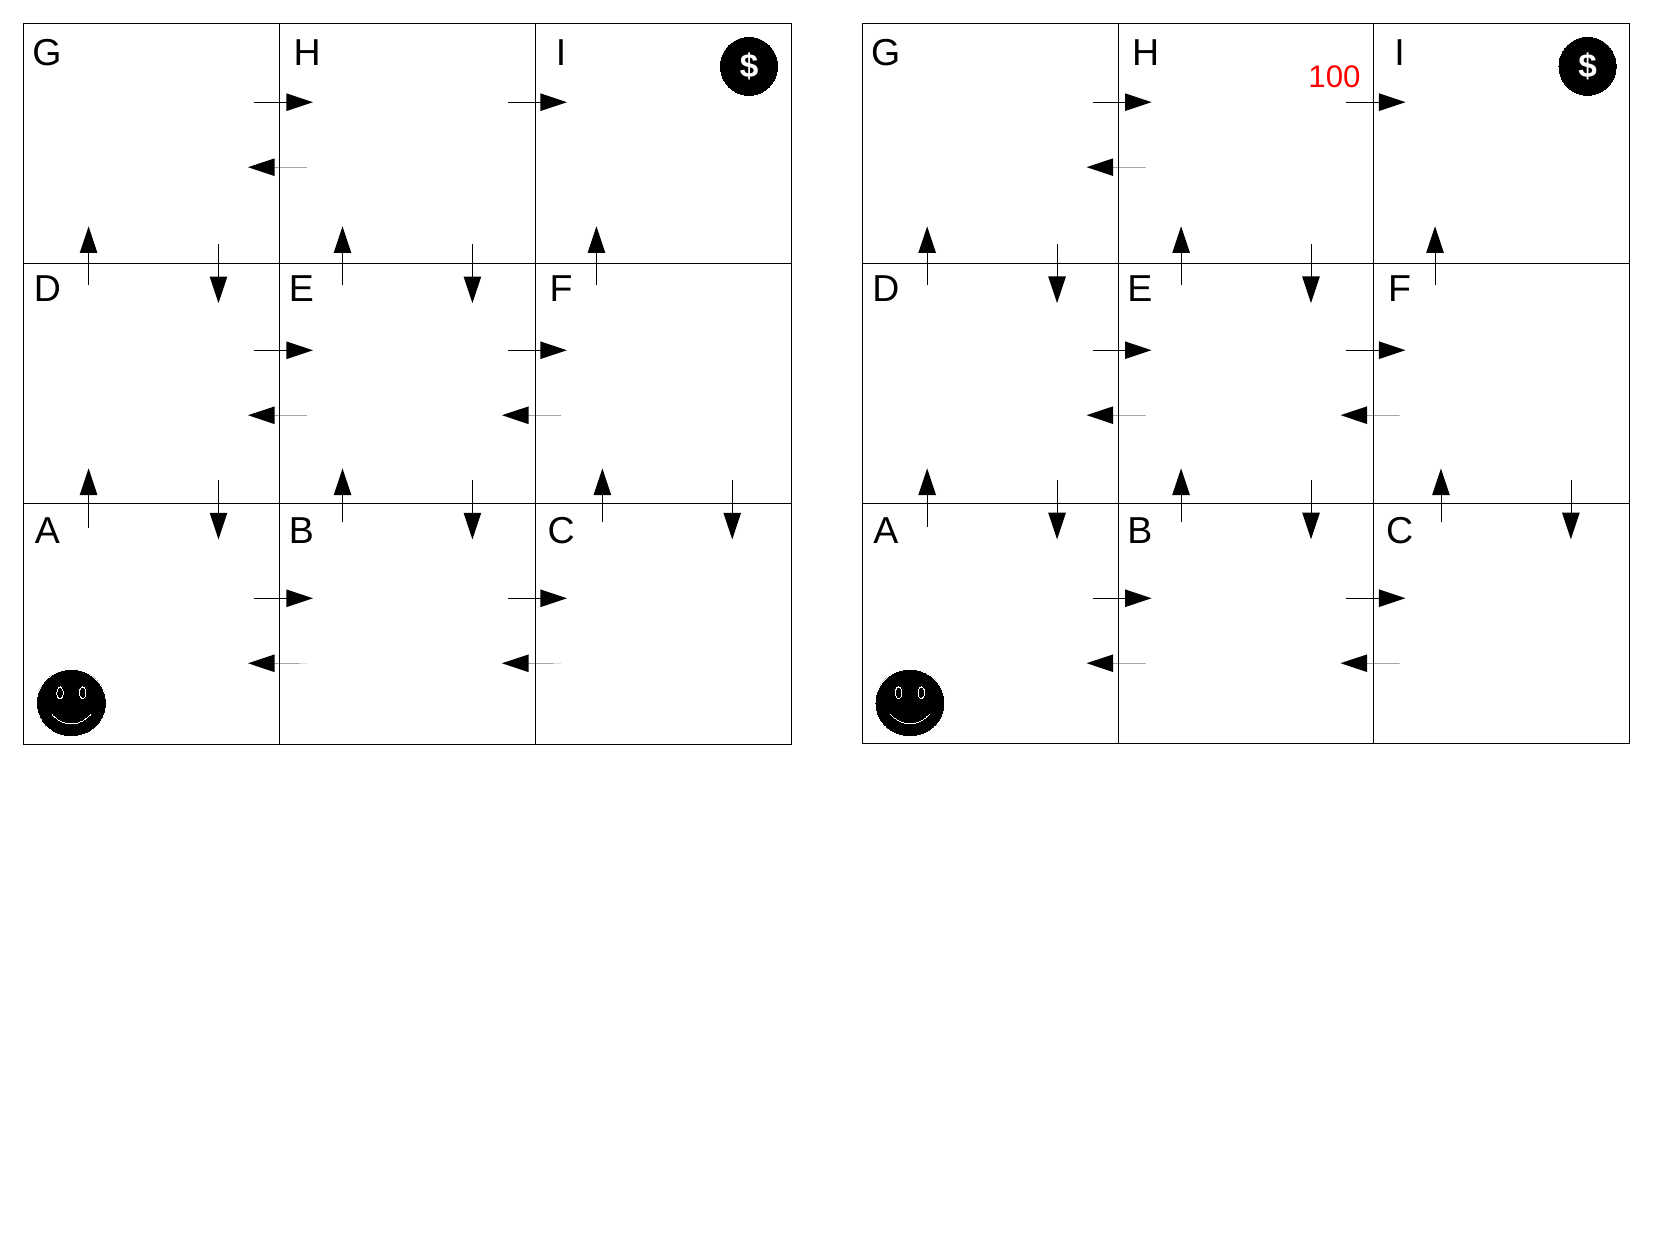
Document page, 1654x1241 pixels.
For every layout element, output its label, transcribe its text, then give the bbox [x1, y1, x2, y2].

text_box H [1127, 31, 1164, 73]
text_box B [1122, 509, 1158, 552]
text_box E [1122, 267, 1158, 309]
text_box I [1381, 31, 1418, 73]
text_box C [1381, 509, 1418, 552]
text_box I [543, 31, 579, 73]
text_box A [29, 509, 65, 552]
text_box [862, 23, 1630, 744]
text_box $ [1558, 37, 1617, 96]
text_box [23, 23, 792, 745]
text_box H [289, 31, 325, 73]
text_box 100 [1299, 59, 1371, 95]
text_box F [1381, 267, 1418, 309]
text_box A [868, 509, 904, 552]
text_box $ [720, 37, 778, 96]
text_box B [283, 509, 319, 552]
text_box G [29, 31, 65, 73]
text_box D [868, 267, 904, 309]
text_box E [283, 267, 319, 310]
text_box D [29, 267, 65, 310]
text_box G [868, 31, 904, 73]
text_box C [543, 509, 579, 552]
text_box F [543, 267, 579, 310]
